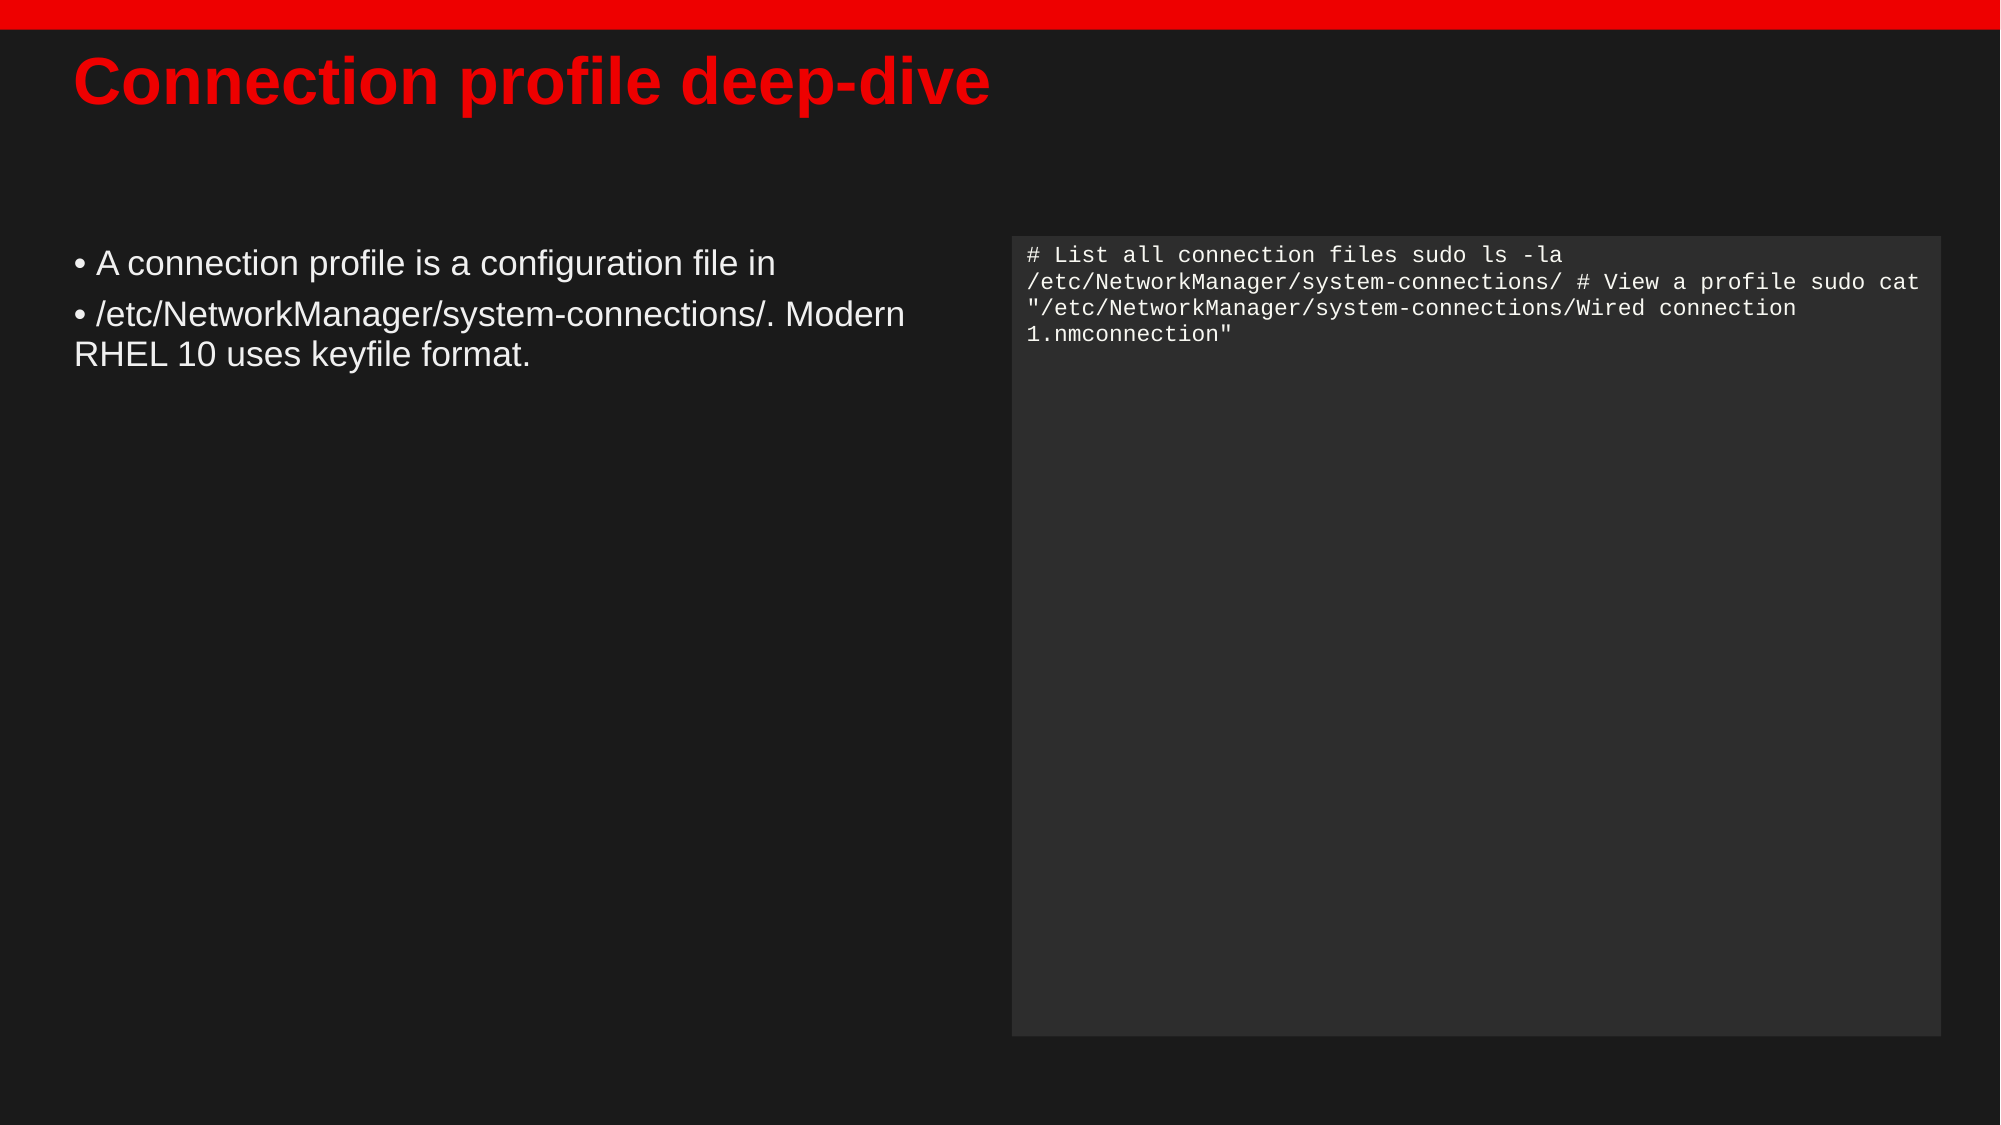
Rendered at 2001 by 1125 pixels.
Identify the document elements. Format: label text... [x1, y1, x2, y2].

text_box # List all connection files sudo ls -la /etc/NetworkManager/system-connections/ # View a profile sudo cat "/etc/NetworkManager/system-connections/Wired connection 1.nmconnection" [1011, 236, 1942, 1037]
text_box • A connection profile is a configuration file in • /etc/NetworkManager/system-connections/. Modern RHEL 10 uses keyfile format. [59, 236, 989, 1037]
text_box [0, 0, 2001, 30]
text_box Connection profile deep-dive [59, 36, 1942, 208]
